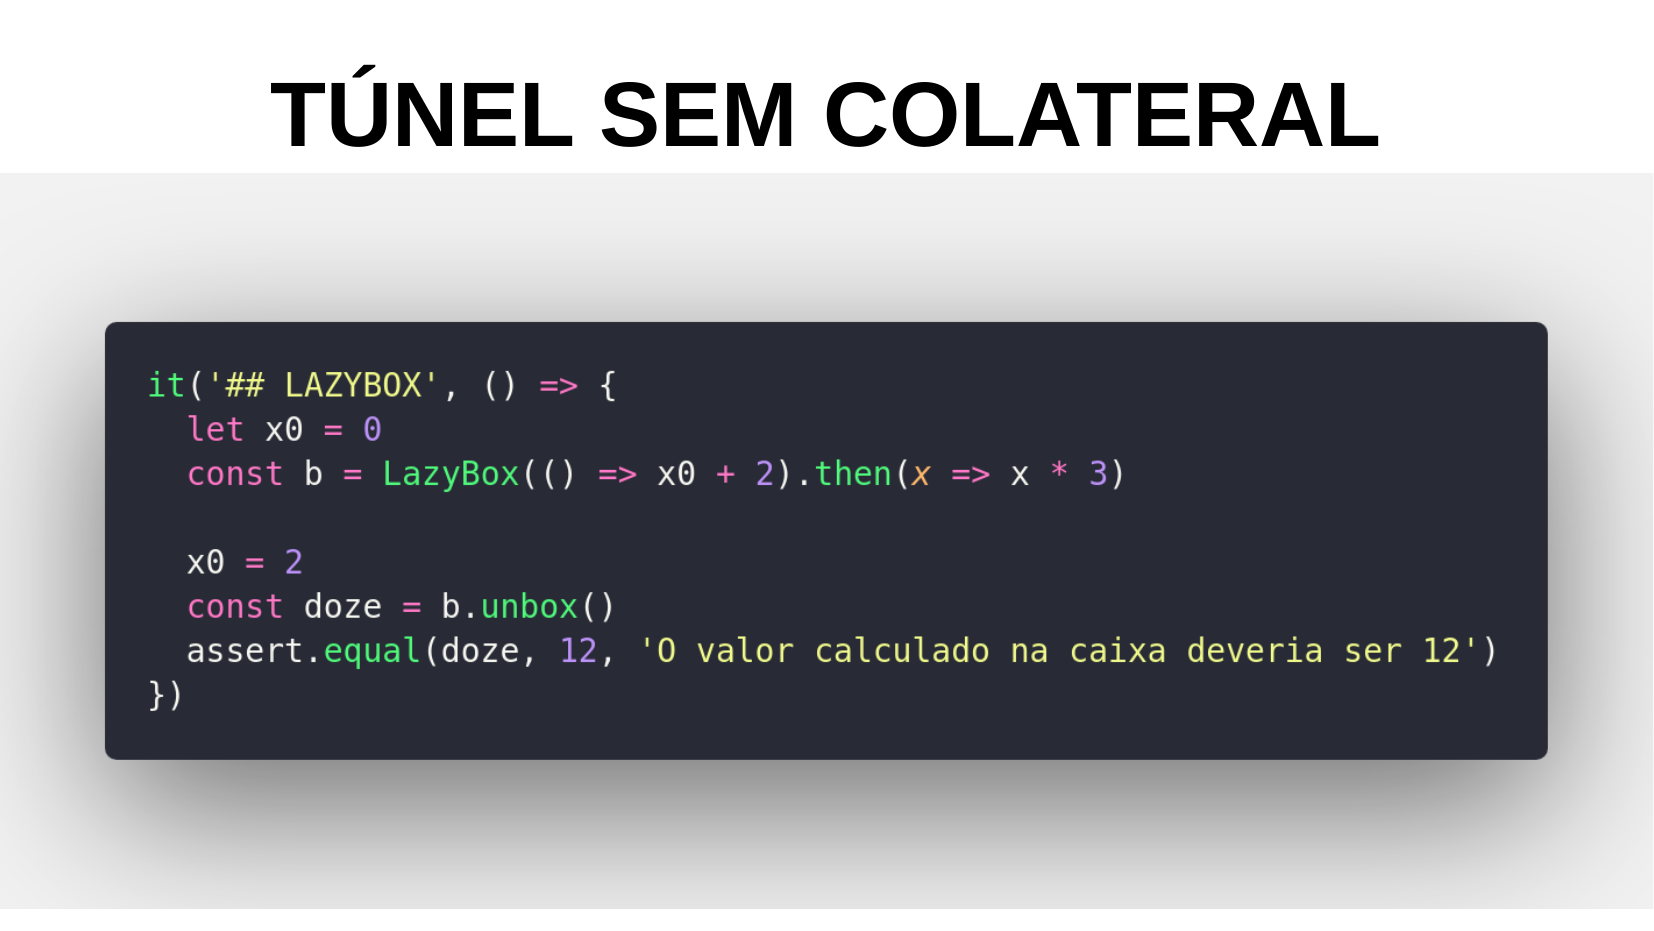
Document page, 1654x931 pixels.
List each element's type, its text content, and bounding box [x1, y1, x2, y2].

picture [0, 173, 1654, 909]
title TÚNEL SEM COLATERAL [82, 37, 1571, 173]
